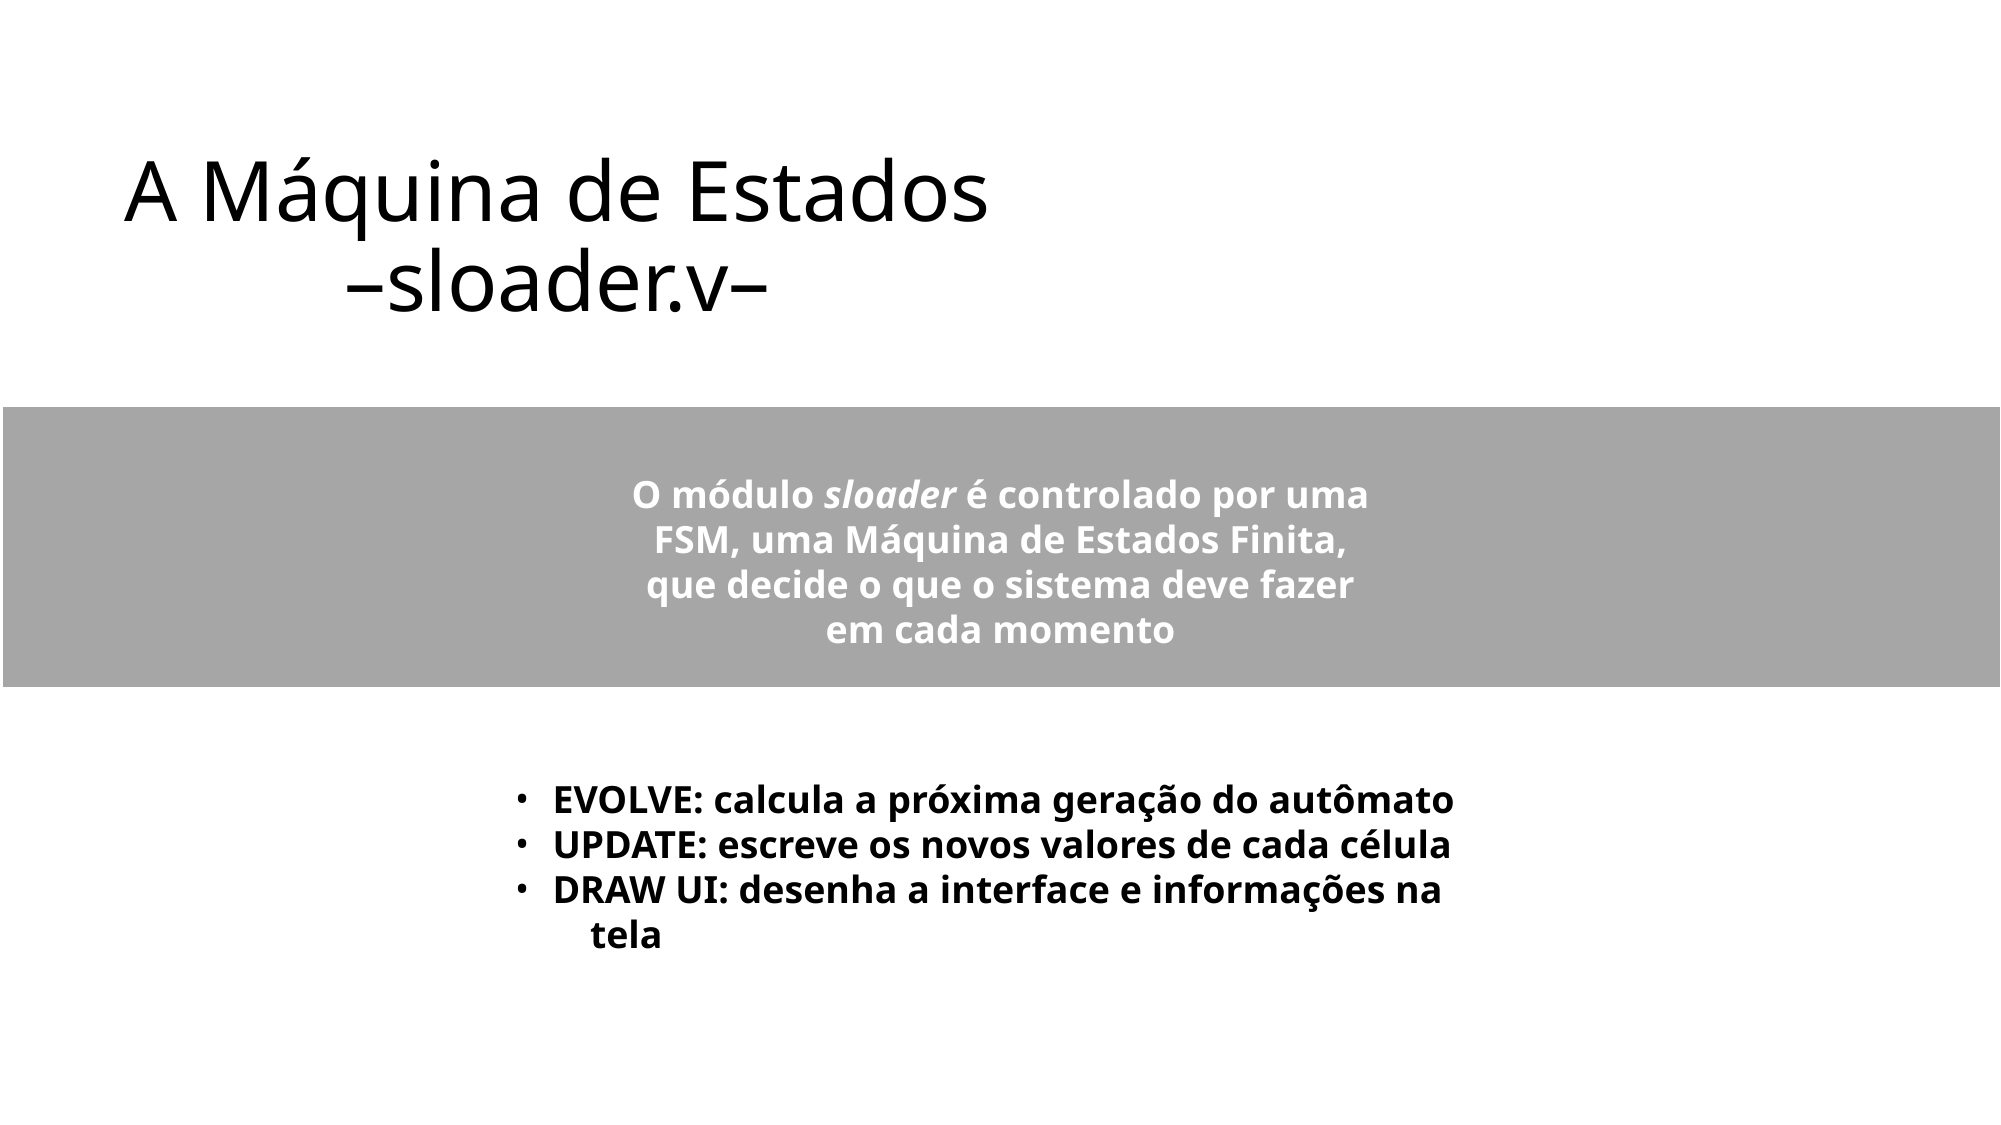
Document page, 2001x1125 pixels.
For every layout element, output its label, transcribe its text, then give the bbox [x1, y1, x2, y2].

text_box [3, 407, 2000, 687]
text_box EVOLVE: calcula a próxima geração do autômato UPDATE: escreve os novos valores de cada célula DRAW UI: desenha a interface e informações na tela [500, 768, 1501, 966]
text_box A Máquina de Estados –sloader.v– [84, 108, 1032, 370]
text_box O módulo sloader é controlado por uma FSM, uma Máquina de Estados Finita, que decide o que o sistema deve fazer em cada momento [607, 463, 1395, 661]
